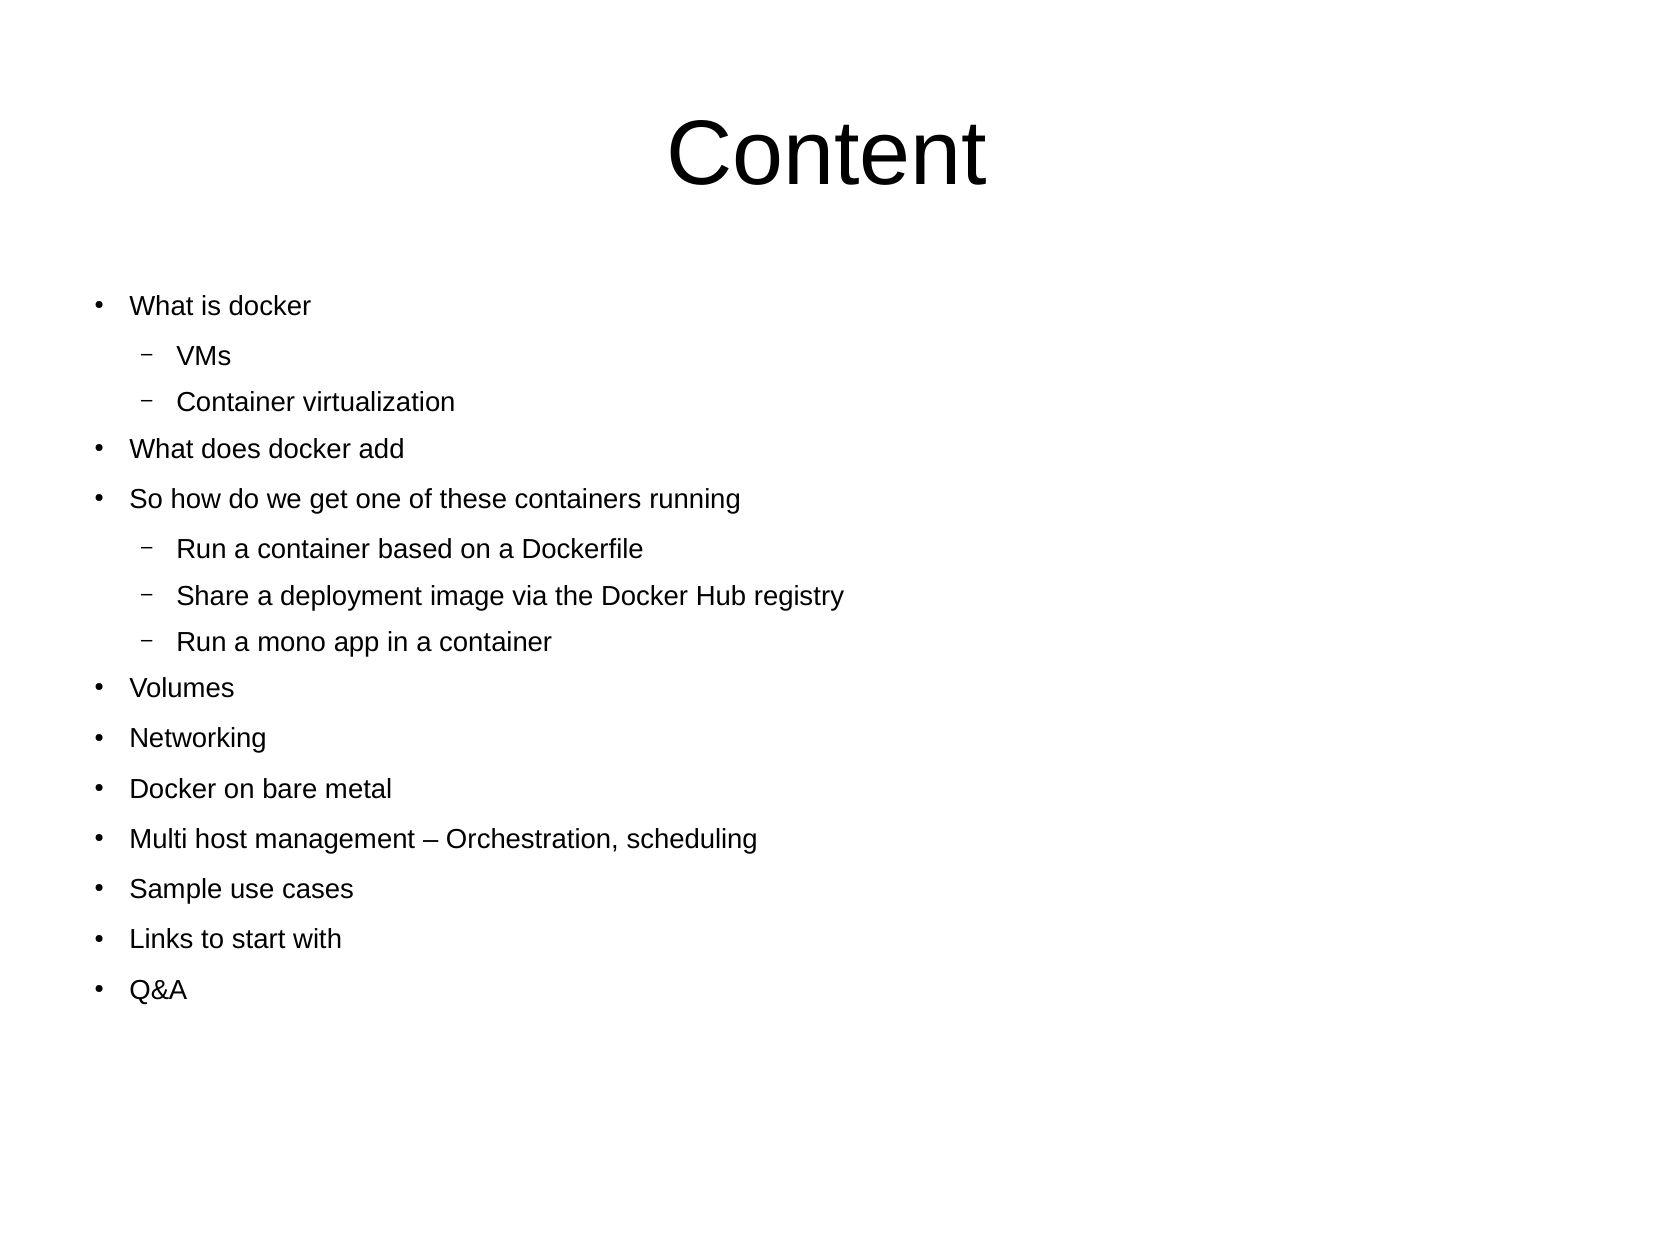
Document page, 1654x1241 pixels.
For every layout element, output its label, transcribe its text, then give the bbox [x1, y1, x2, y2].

list What is docker VMs Container virtualization What does docker add So how do we get one of these containers running Run a container based on a Dockerfile Share a deployment image via the Docker Hub registry Run a mono app in a container Volumes Networking Docker on bare metal Multi host management – Orchestration, scheduling Sample use cases Links to start with Q&A [82, 290, 1571, 1010]
title Content [82, 49, 1571, 257]
